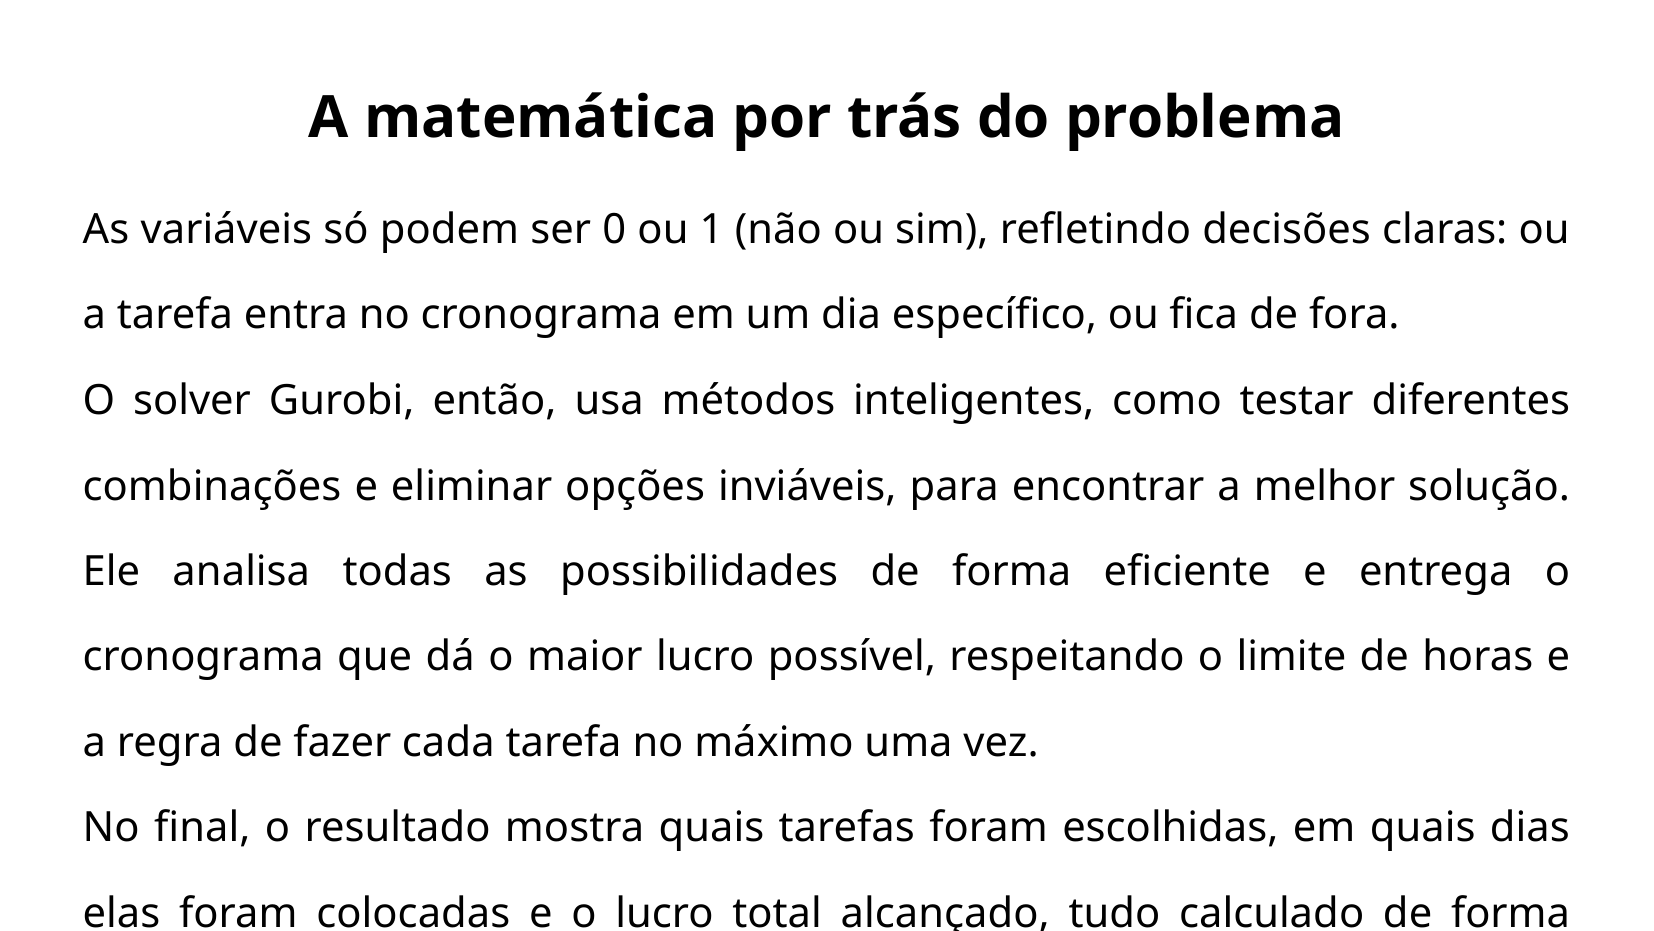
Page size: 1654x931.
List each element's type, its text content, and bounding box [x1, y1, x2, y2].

subtitle As variáveis só podem ser 0 ou 1 (não ou sim), refletindo decisões claras: ou a tarefa entra no cronograma em um dia específico, ou fica de fora. O solver Gurobi, então, usa métodos inteligentes, como testar diferentes combinações e eliminar opções inviáveis, para encontrar a melhor solução. Ele analisa todas as possibilidades de forma eficiente e entrega o cronograma que dá o maior lucro possível, respeitando o limite de horas e a regra de fazer cada tarefa no máximo uma vez. No final, o resultado mostra quais tarefas foram escolhidas, em quais dias elas foram colocadas e o lucro total alcançado, tudo calculado de forma precisa e otimizada. [82, 170, 1571, 876]
title A matemática por trás do problema [82, 37, 1571, 170]
